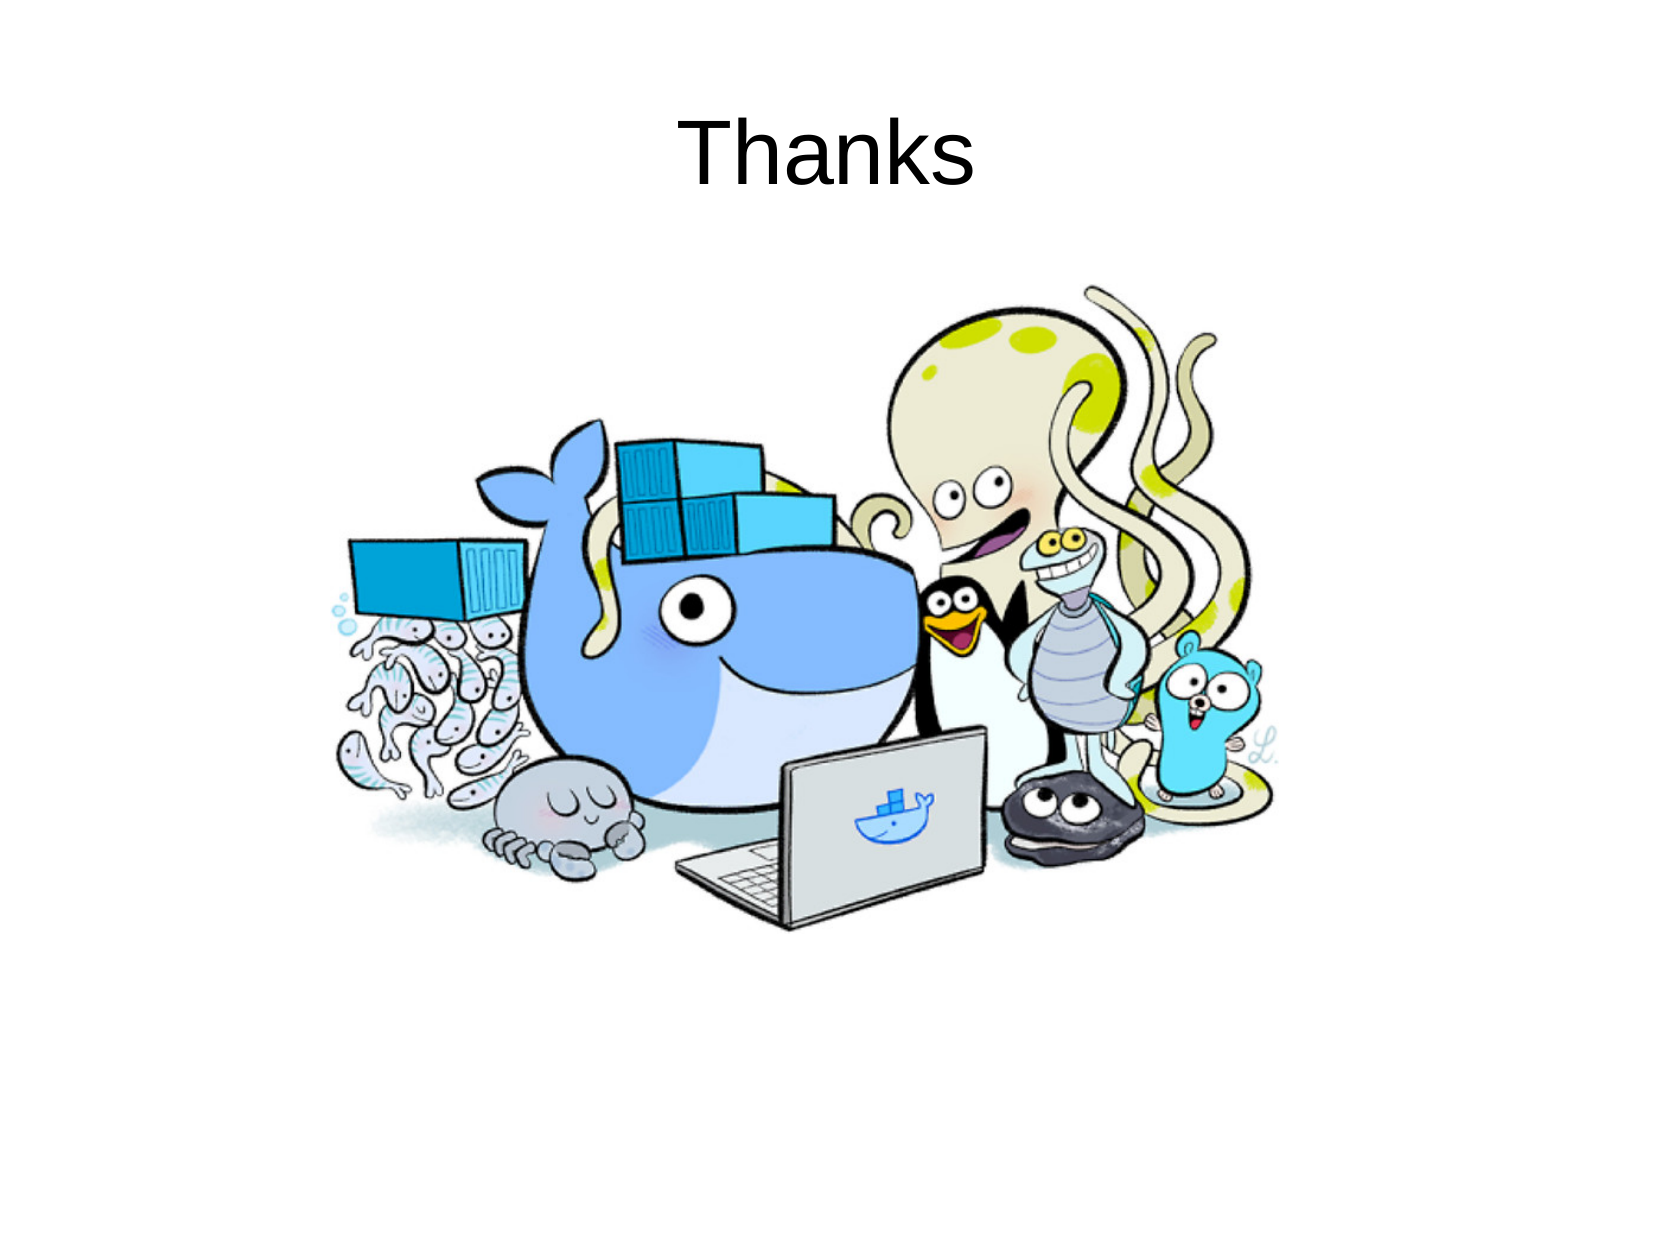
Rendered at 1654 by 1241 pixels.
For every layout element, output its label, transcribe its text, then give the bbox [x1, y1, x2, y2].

picture [330, 283, 1279, 934]
title Thanks [82, 49, 1571, 257]
